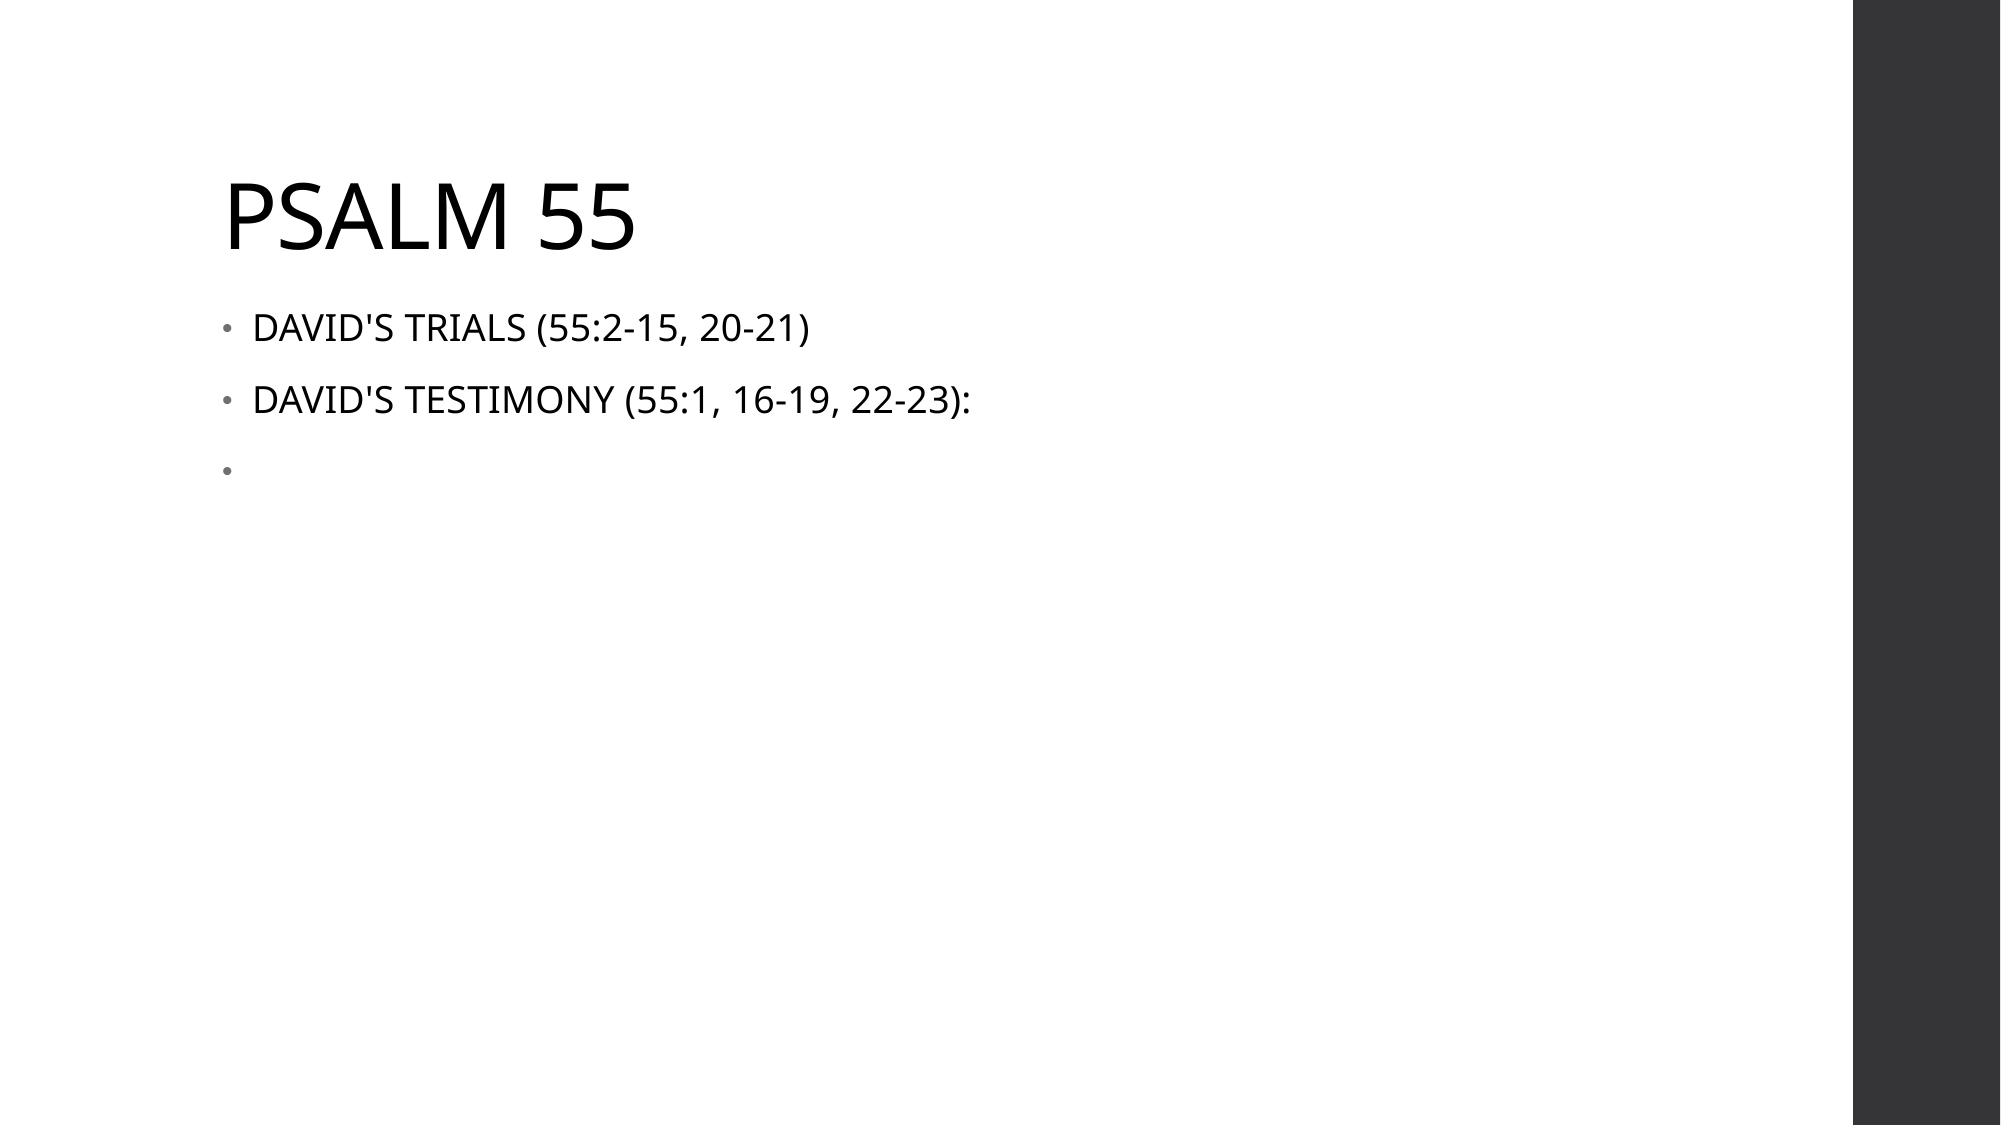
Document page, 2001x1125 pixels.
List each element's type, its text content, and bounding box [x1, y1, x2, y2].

list DAVID'S TRIALS (55:2-15, 20-21) DAVID'S TESTIMONY (55:1, 16-19, 22-23): [206, 299, 1617, 1014]
title PSALM 55 [206, 60, 1797, 278]
